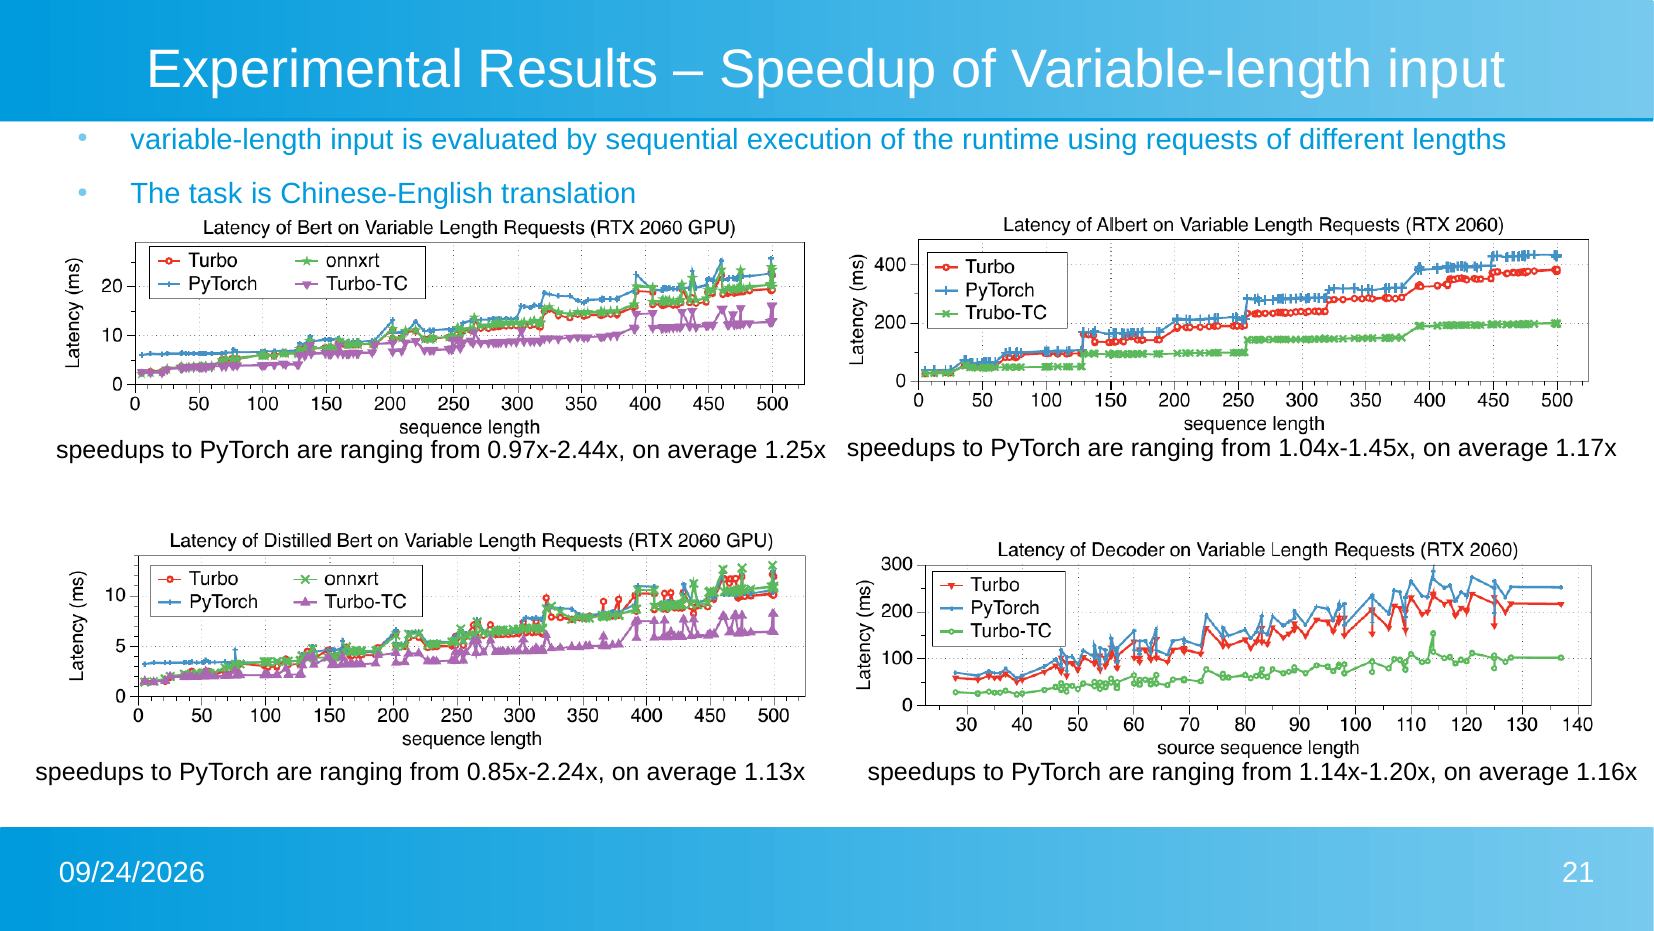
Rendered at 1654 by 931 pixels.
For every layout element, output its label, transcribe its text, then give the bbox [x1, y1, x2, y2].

text_box speedups to PyTorch are ranging from 1.04x-1.45x, on average 1.17x [825, 426, 1654, 526]
text_box speedups to PyTorch are ranging from 1.14x-1.20x, on average 1.16x [845, 750, 1654, 849]
text_box speedups to PyTorch are ranging from 0.97x-2.44x, on average 1.25x [41, 428, 825, 488]
list variable-length input is evaluated by sequential execution of the runtime using requests of different lengths The task is Chinese-English translation [59, 123, 1596, 210]
text_box speedups to PyTorch are ranging from 0.85x-2.24x, on average 1.13x [20, 750, 846, 788]
picture [845, 212, 1595, 426]
picture [845, 535, 1595, 750]
title Experimental Results – Speedup of Variable-length input [59, 29, 1595, 108]
picture [58, 214, 809, 428]
picture [58, 521, 809, 750]
